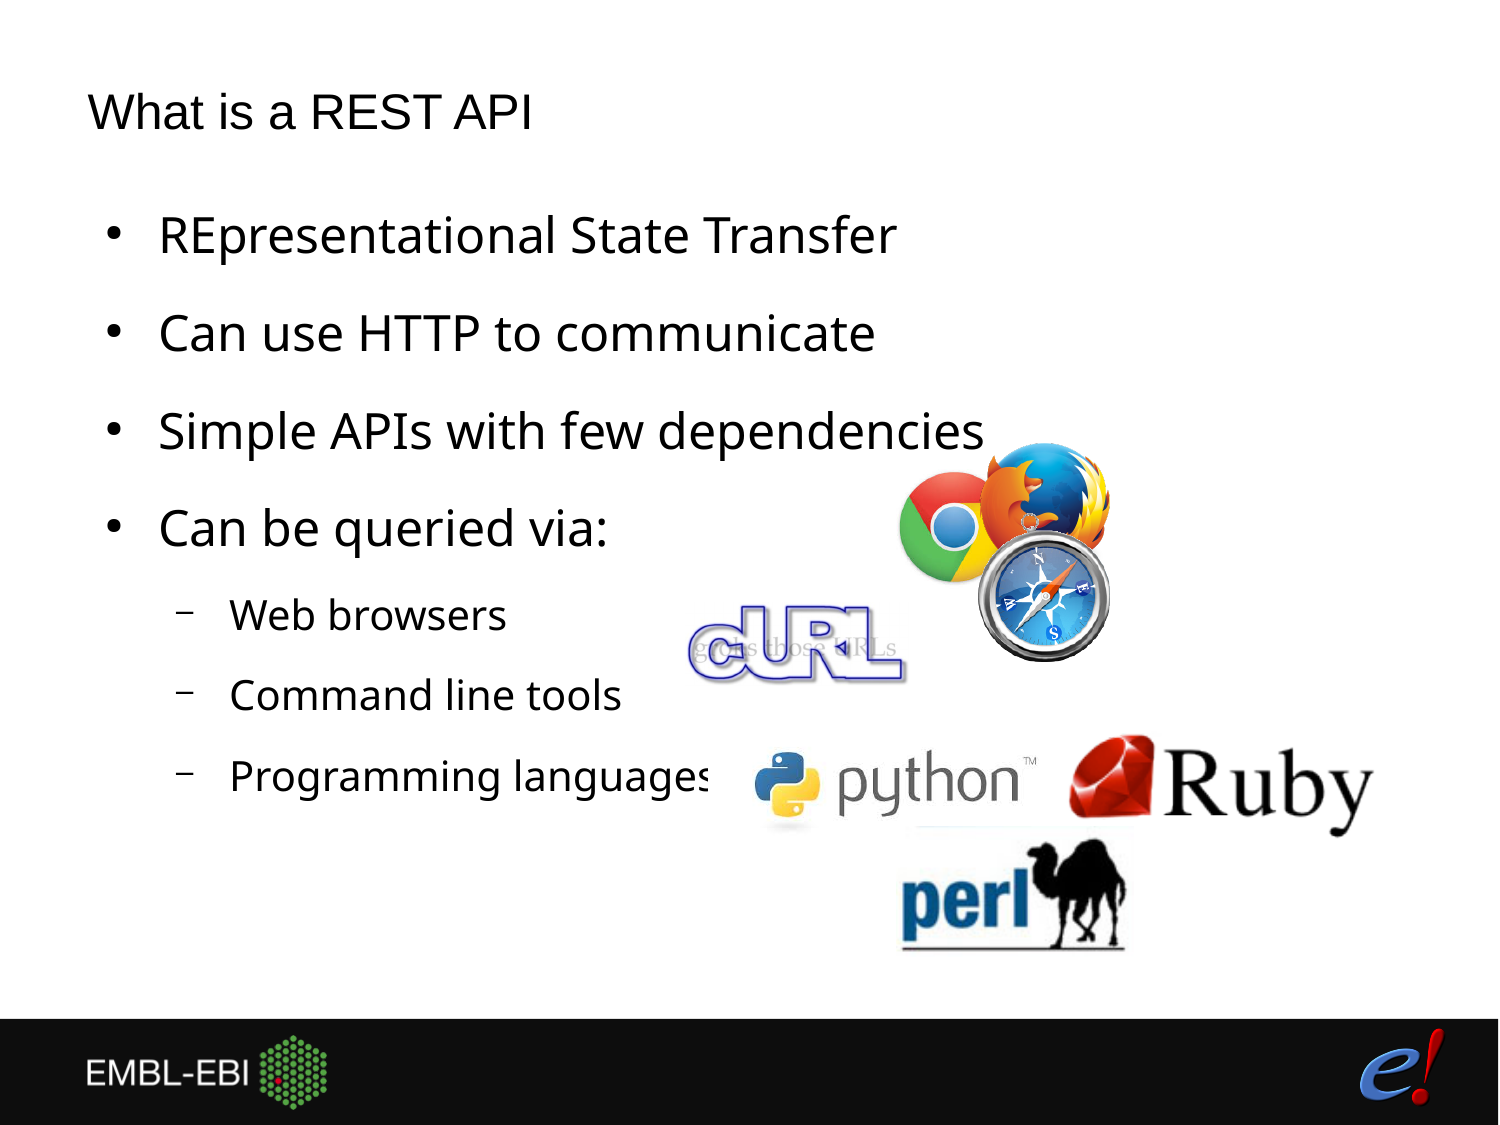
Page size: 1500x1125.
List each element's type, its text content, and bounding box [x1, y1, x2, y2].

picture [685, 602, 909, 686]
picture [892, 442, 1111, 662]
picture [87, 1035, 327, 1110]
picture [1357, 1026, 1448, 1112]
title What is a REST API [87, 50, 1425, 175]
list REpresentational State Transfer Can use HTTP to communicate Simple APIs with few dependencies Can be queried via: Web browsers Command line tools Programming languages [87, 200, 1425, 914]
picture [708, 721, 1384, 957]
